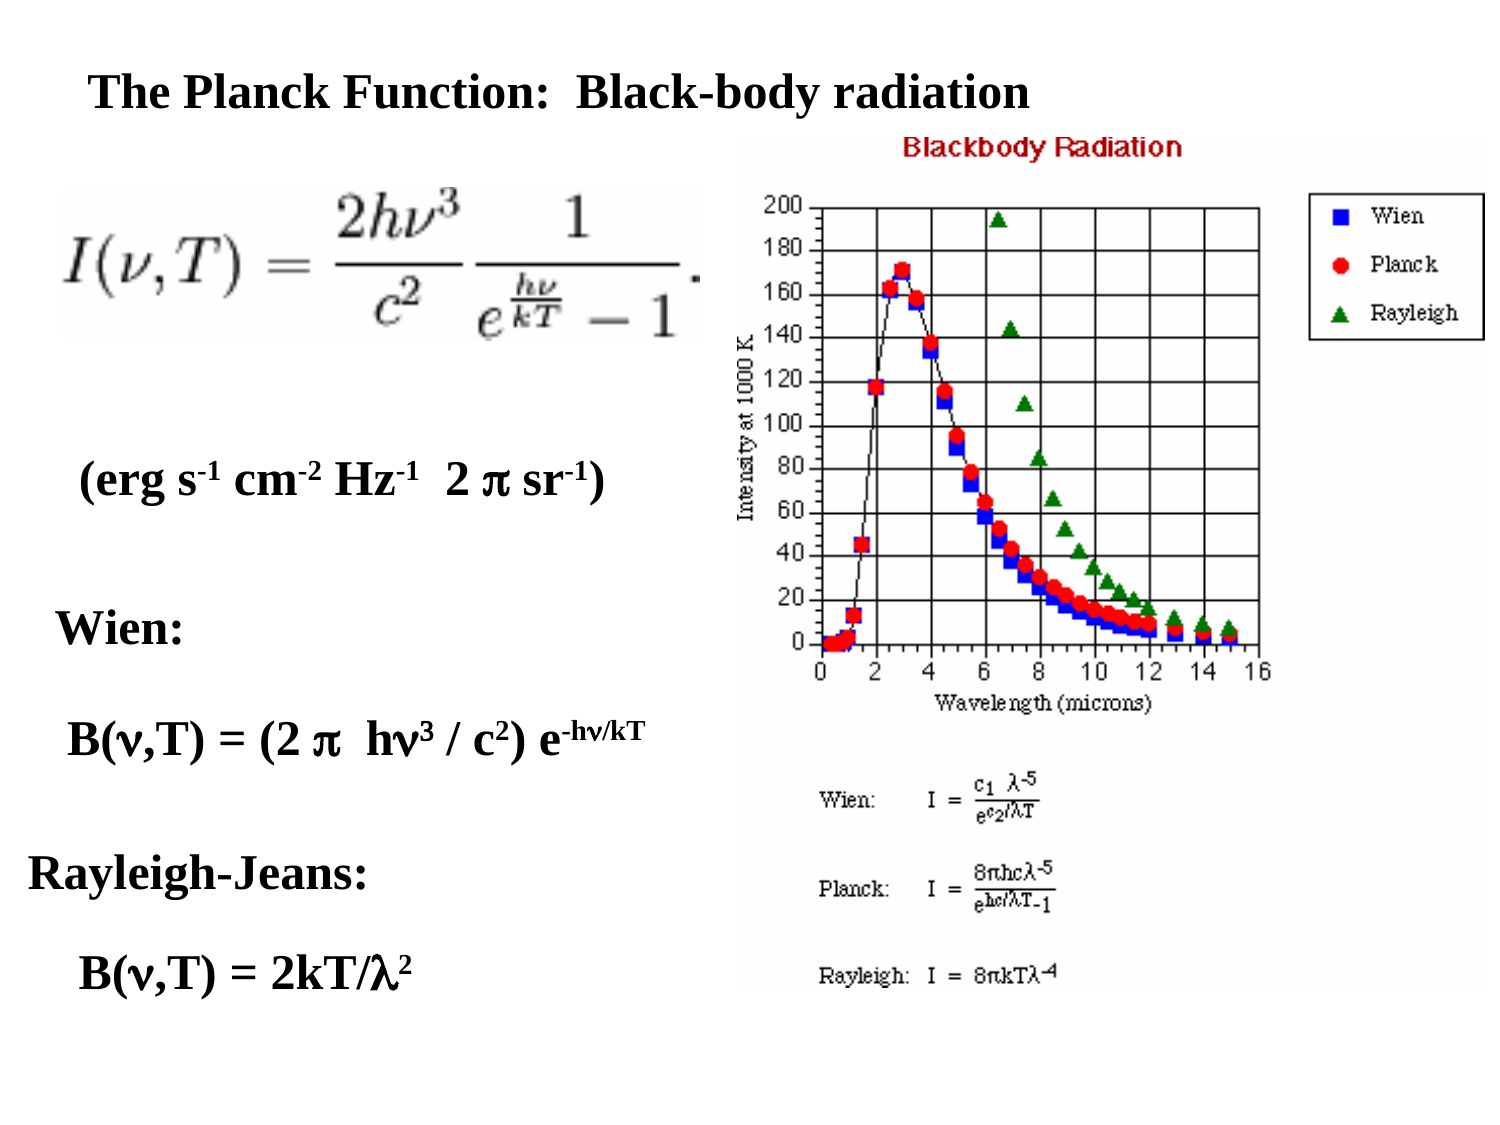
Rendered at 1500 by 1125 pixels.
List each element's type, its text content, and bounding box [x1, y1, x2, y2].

text_box (erg s-1 cm-2 Hz-1 2  sr-1) [63, 443, 621, 514]
picture [62, 187, 703, 343]
picture [737, 137, 1487, 990]
text_box Rayleigh-Jeans: [12, 837, 398, 908]
text_box Wien: B(,T) = (2 h / c2) e-h/kT [39, 592, 674, 774]
text_box The Planck Function: Black-body radiation [72, 56, 1046, 128]
text_box B(,T) = 2kT/2 [63, 937, 428, 1008]
